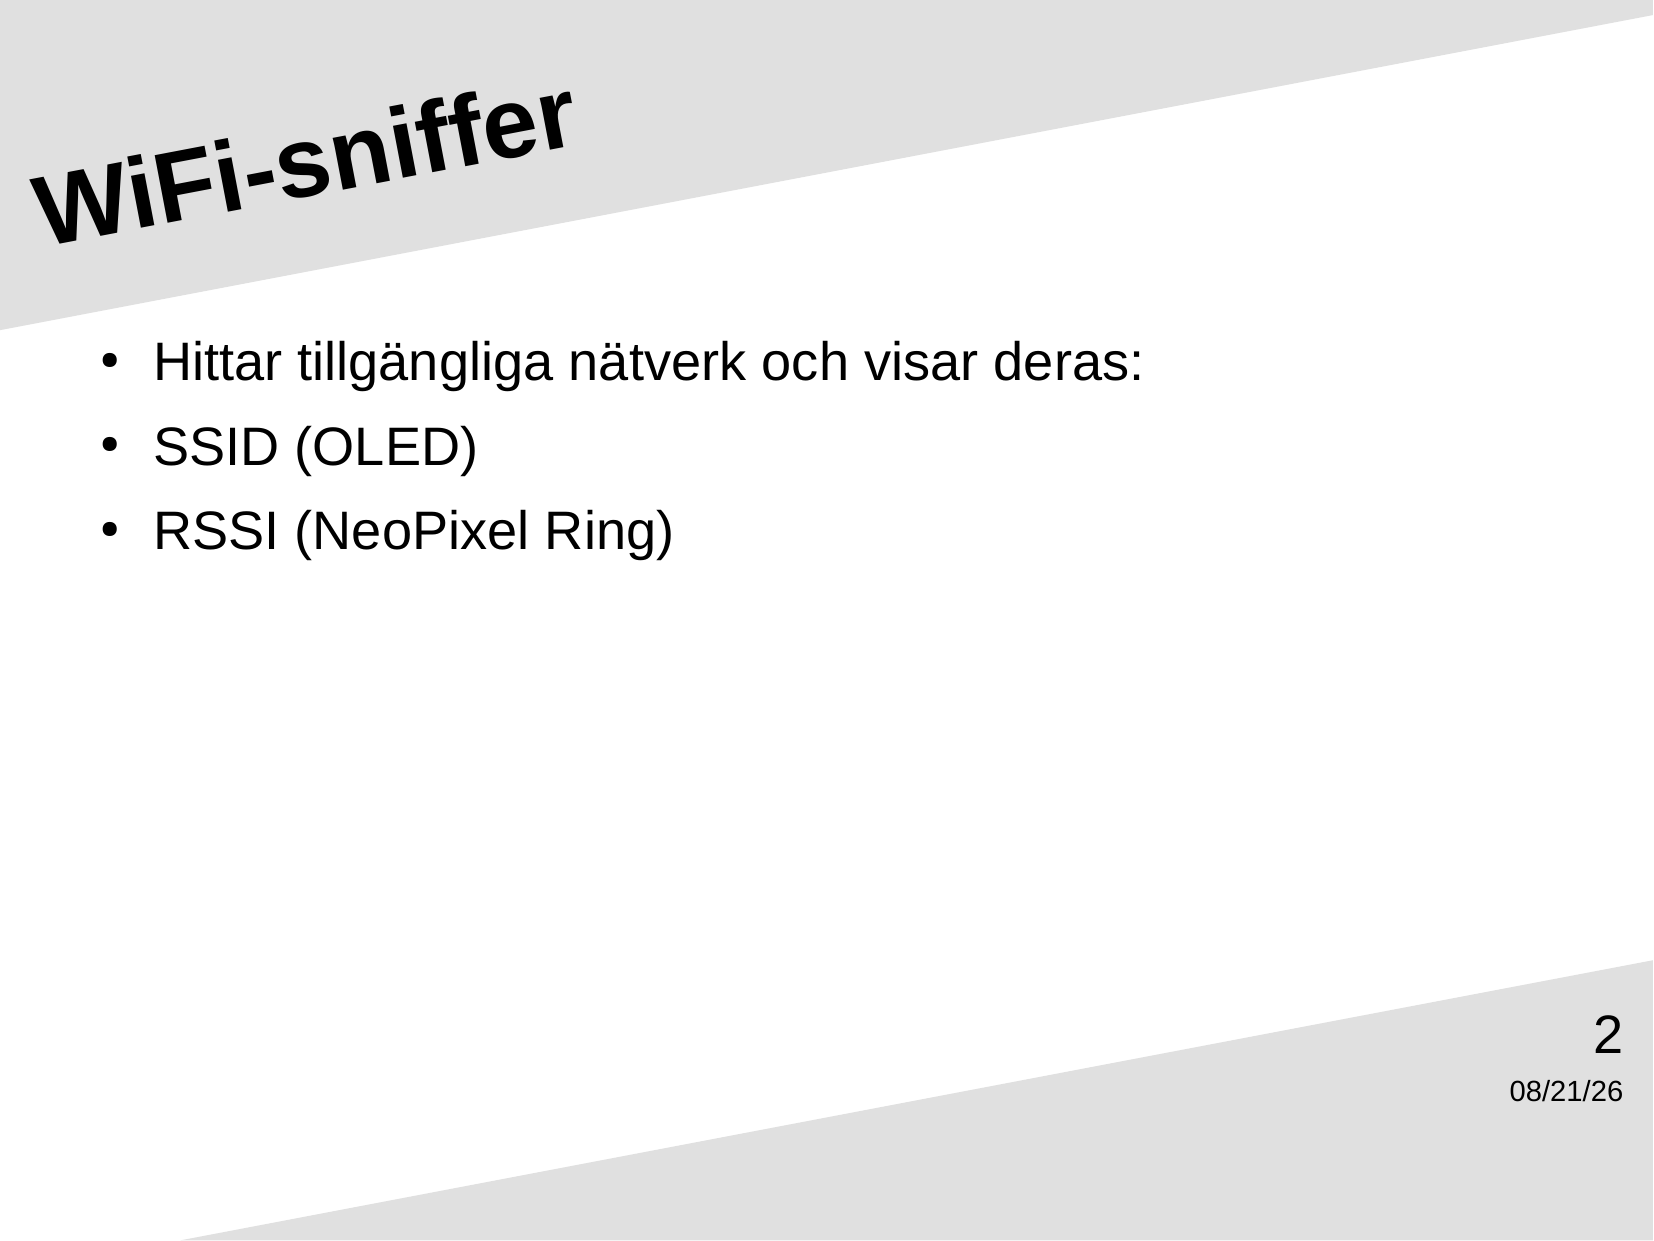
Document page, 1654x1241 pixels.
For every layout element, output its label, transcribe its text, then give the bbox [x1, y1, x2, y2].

title WiFi-sniffer [16, 0, 1518, 315]
list Hittar tillgängliga nätverk och visar deras: SSID (OLED) RSSI (NeoPixel Ring) [82, 331, 1538, 1052]
